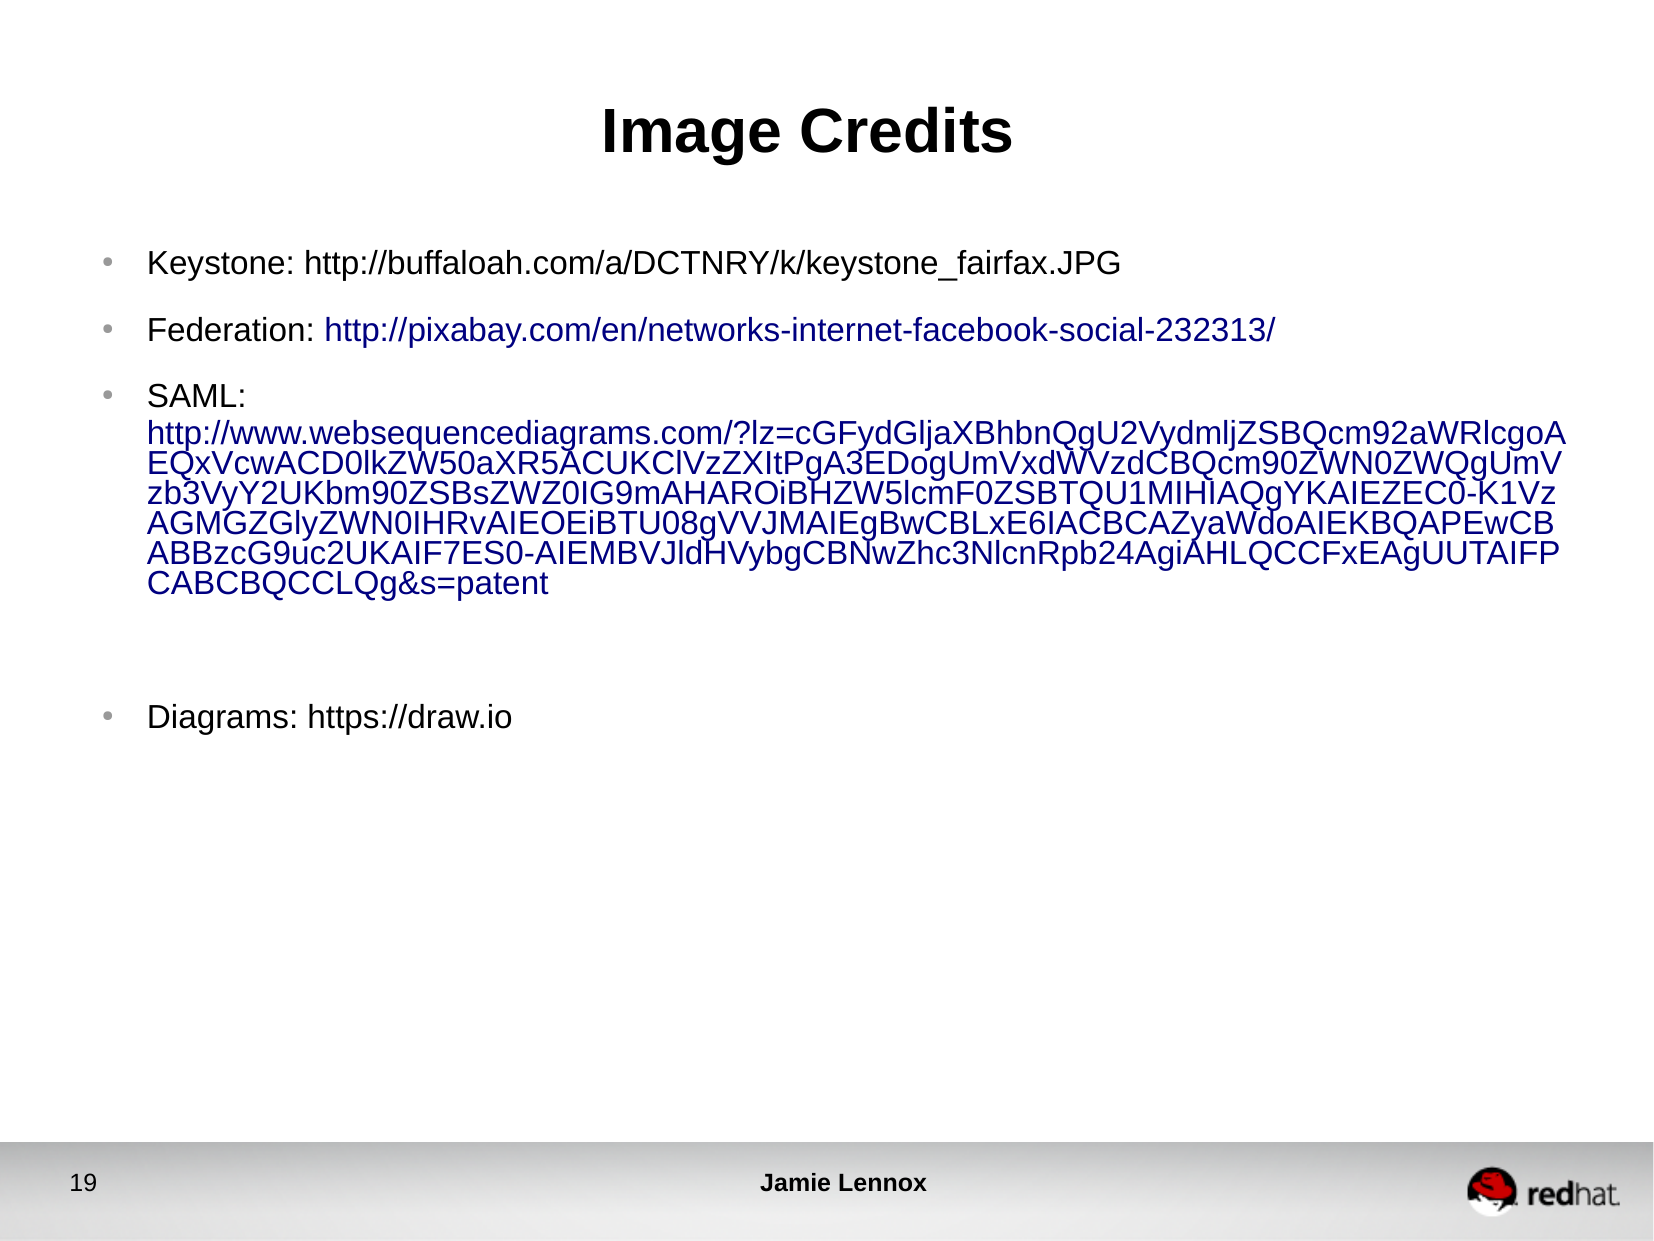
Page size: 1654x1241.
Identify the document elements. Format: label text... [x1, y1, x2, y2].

title Image Credits [82, 37, 1571, 226]
list Keystone: http://buffaloah.com/a/DCTNRY/k/keystone_fairfax.JPG Federation: http://pixabay.com/en/networks-internet-facebook-social-232313/ SAML: http://www.websequencediagrams.com/?lz=cGFydGljaXBhbnQgU2VydmljZSBQcm92aWRlcgoAEQxVcwACD0lkZW50aXR5ACUKClVzZXItPgA3EDogUmVxdWVzdCBQcm90ZWN0ZWQgUmVzb3VyY2UKbm90ZSBsZWZ0IG9mAHAROiBHZW5lcmF0ZSBTQU1MIHIAQgYKAIEZEC0-K1VzAGMGZGlyZWN0IHRvAIEOEiBTU08gVVJMAIEgBwCBLxE6IACBCAZyaWdoAIEKBQAPEwCBABBzcG9uc2UKAIF7ES0-AIEMBVJldHVybgCBNwZhc3NlcnRpb24AgiAHLQCCFxEAgUUTAIFPCABCBQCCLQg&s=patent Diagrams: https://draw.io [86, 244, 1576, 1039]
picture [0, 1142, 1654, 1241]
